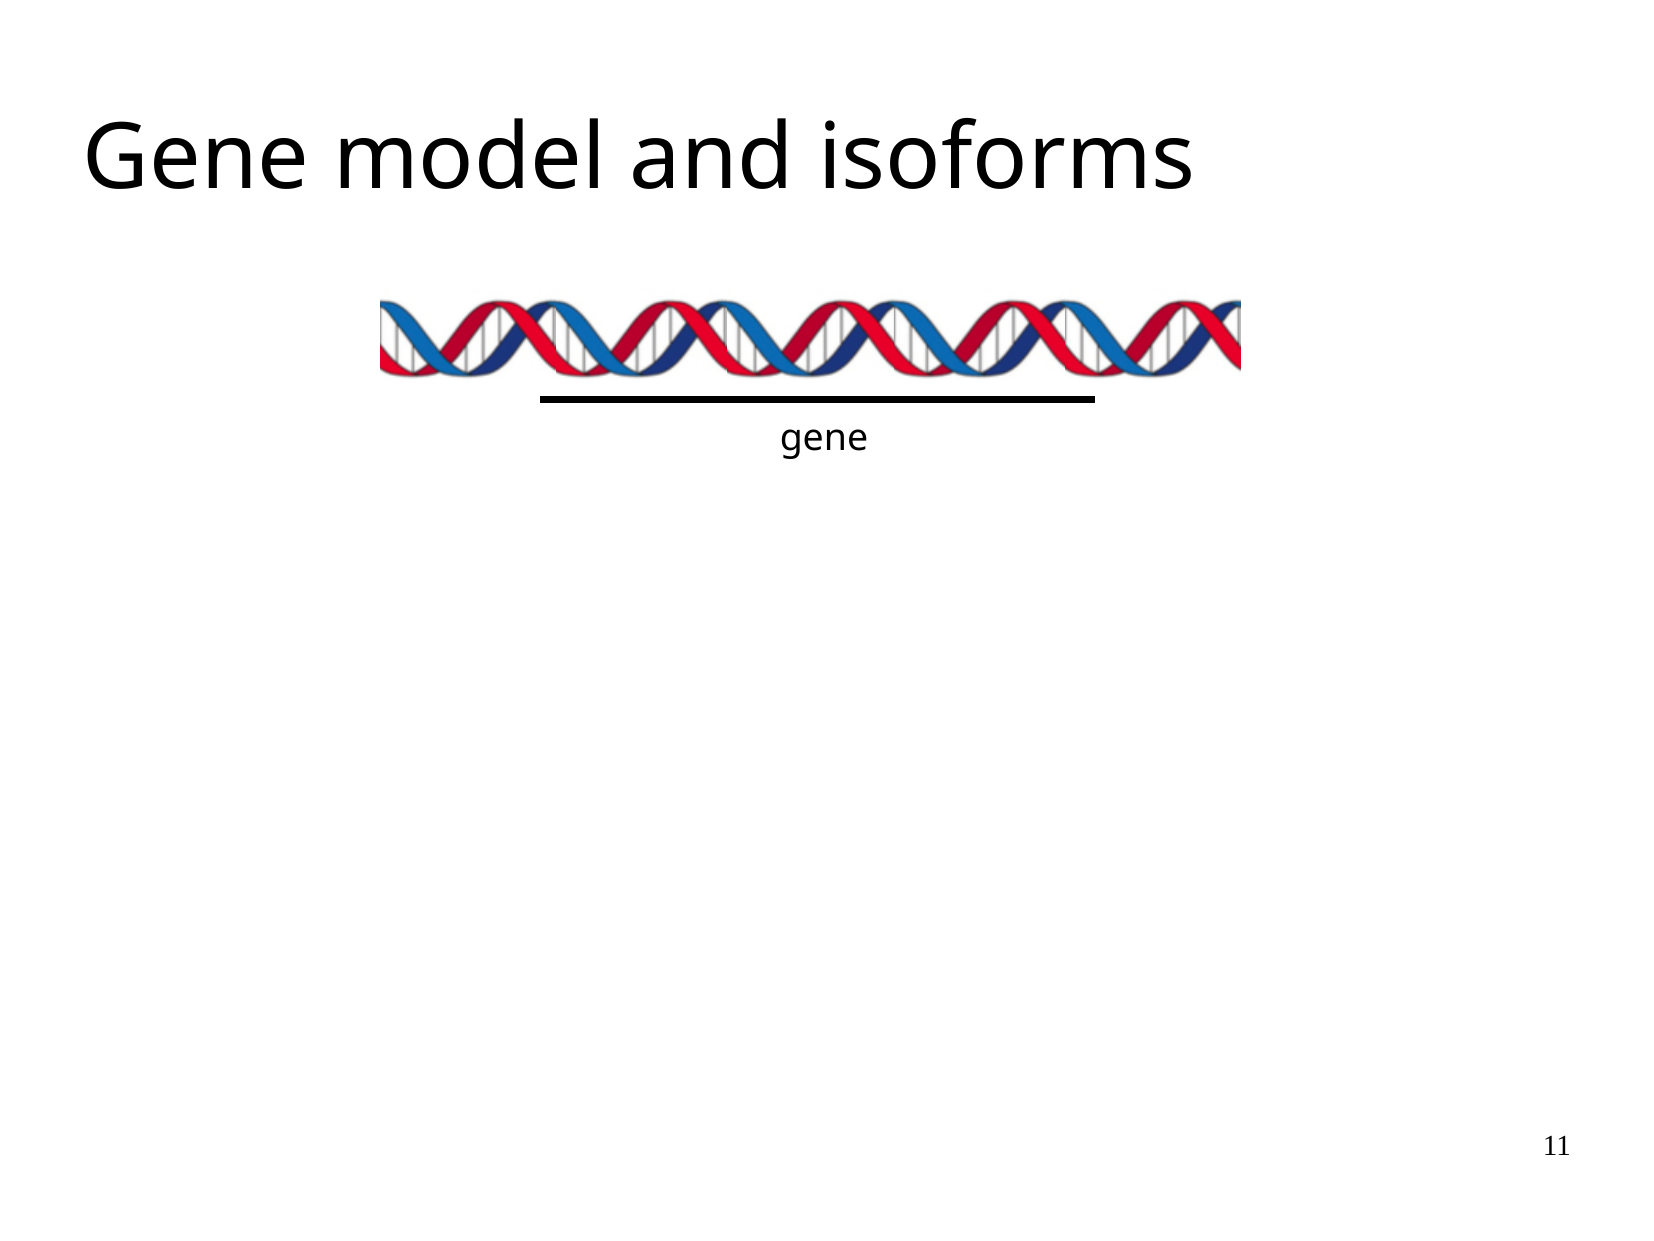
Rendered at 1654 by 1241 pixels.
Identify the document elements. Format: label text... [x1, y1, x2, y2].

text_box gene [765, 402, 873, 464]
picture [380, 289, 1241, 379]
title Gene model and isoforms [82, 49, 1571, 257]
